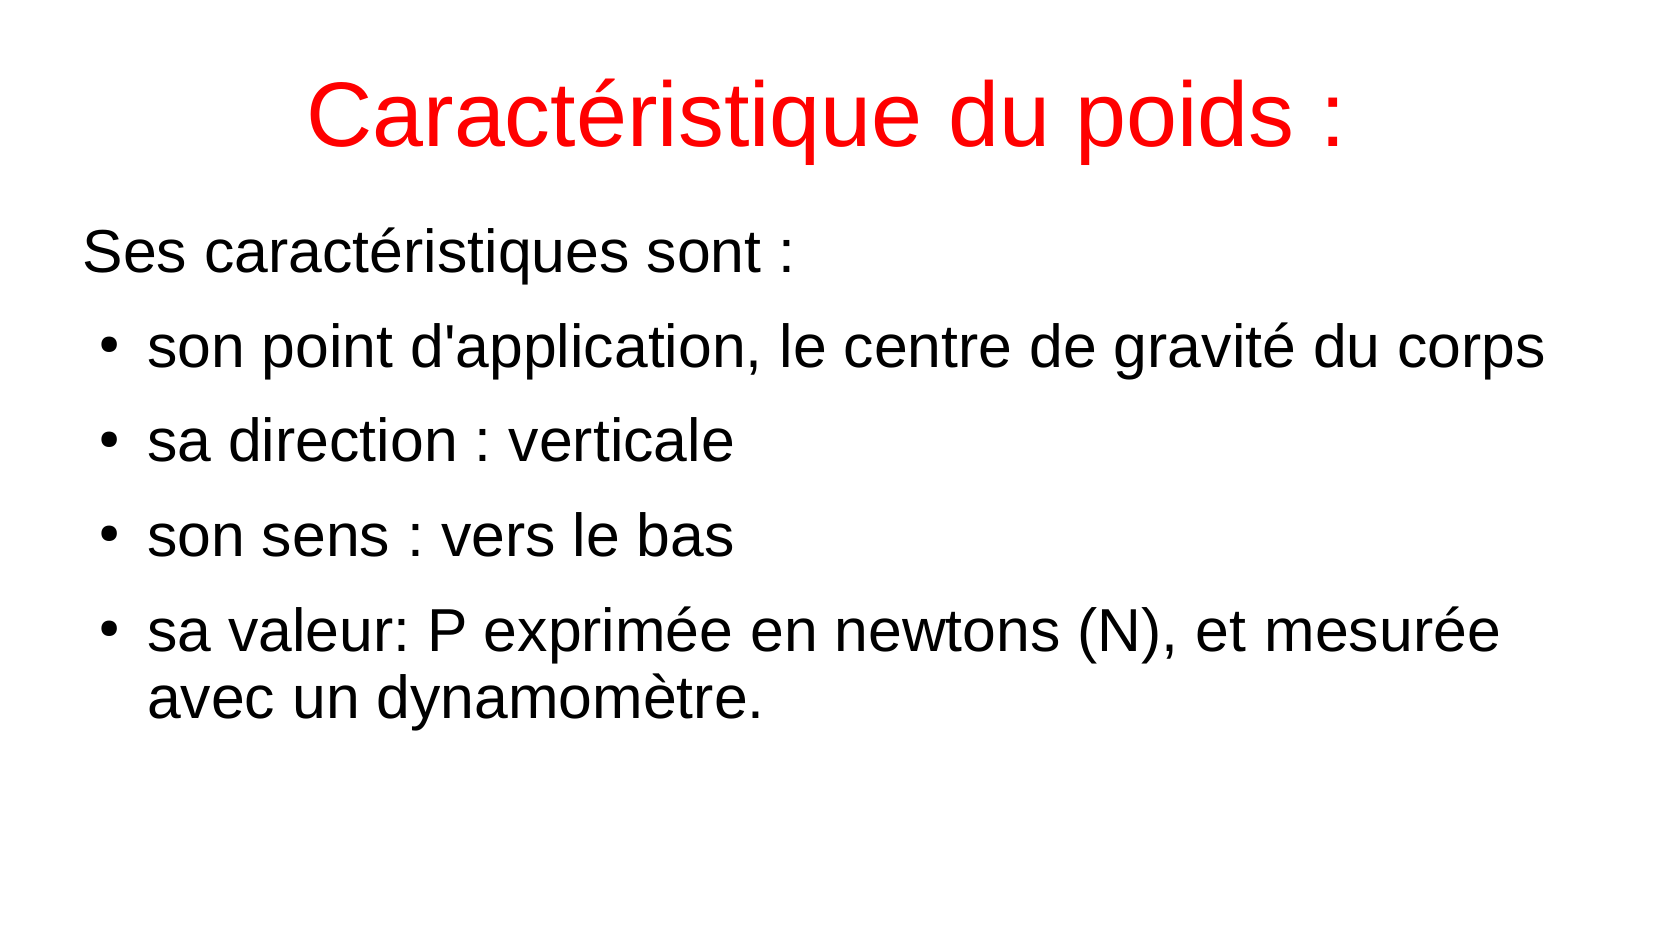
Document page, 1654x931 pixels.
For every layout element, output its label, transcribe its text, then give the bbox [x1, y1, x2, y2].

title Caractéristique du poids : [82, 37, 1571, 193]
list Ses caractéristiques sont : son point d'application, le centre de gravité du corps sa direction : verticale son sens : vers le bas sa valeur: P exprimée en newtons (N), et mesurée avec un dynamomètre. [82, 217, 1571, 758]
